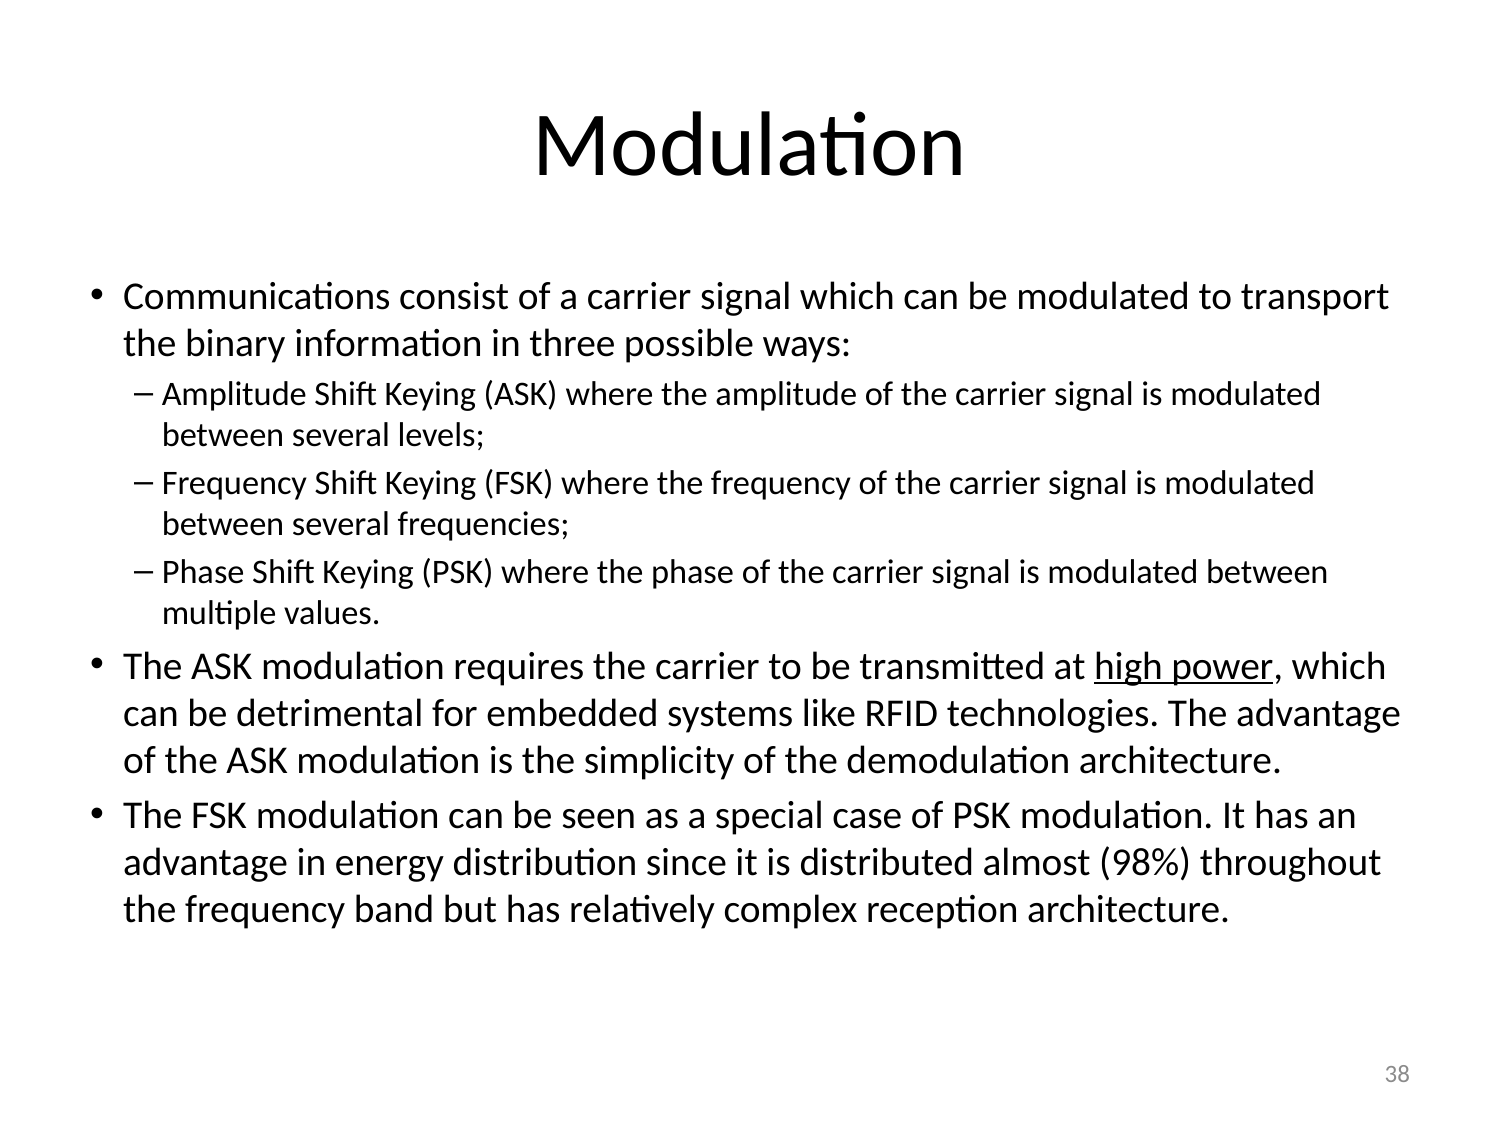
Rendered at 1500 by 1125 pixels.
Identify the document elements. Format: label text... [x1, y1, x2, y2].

title Modulation [75, 45, 1425, 233]
list Communications consist of a carrier signal which can be modulated to transport the binary information in three possible ways: Amplitude Shift Keying (ASK) where the amplitude of the carrier signal is modulated between several levels; Frequency Shift Keying (FSK) where the frequency of the carrier signal is modulated between several frequencies; Phase Shift Keying (PSK) where the phase of the carrier signal is modulated between multiple values. The ASK modulation requires the carrier to be transmitted at high power, which can be detrimental for embedded systems like RFID technologies. The advantage of the ASK modulation is the simplicity of the demodulation architecture. The FSK modulation can be seen as a special case of PSK modulation. It has an advantage in energy distribution since it is distributed almost (98%) throughout the frequency band but has relatively complex reception architecture. [75, 262, 1425, 1005]
slide_number <number> [1074, 1042, 1425, 1103]
